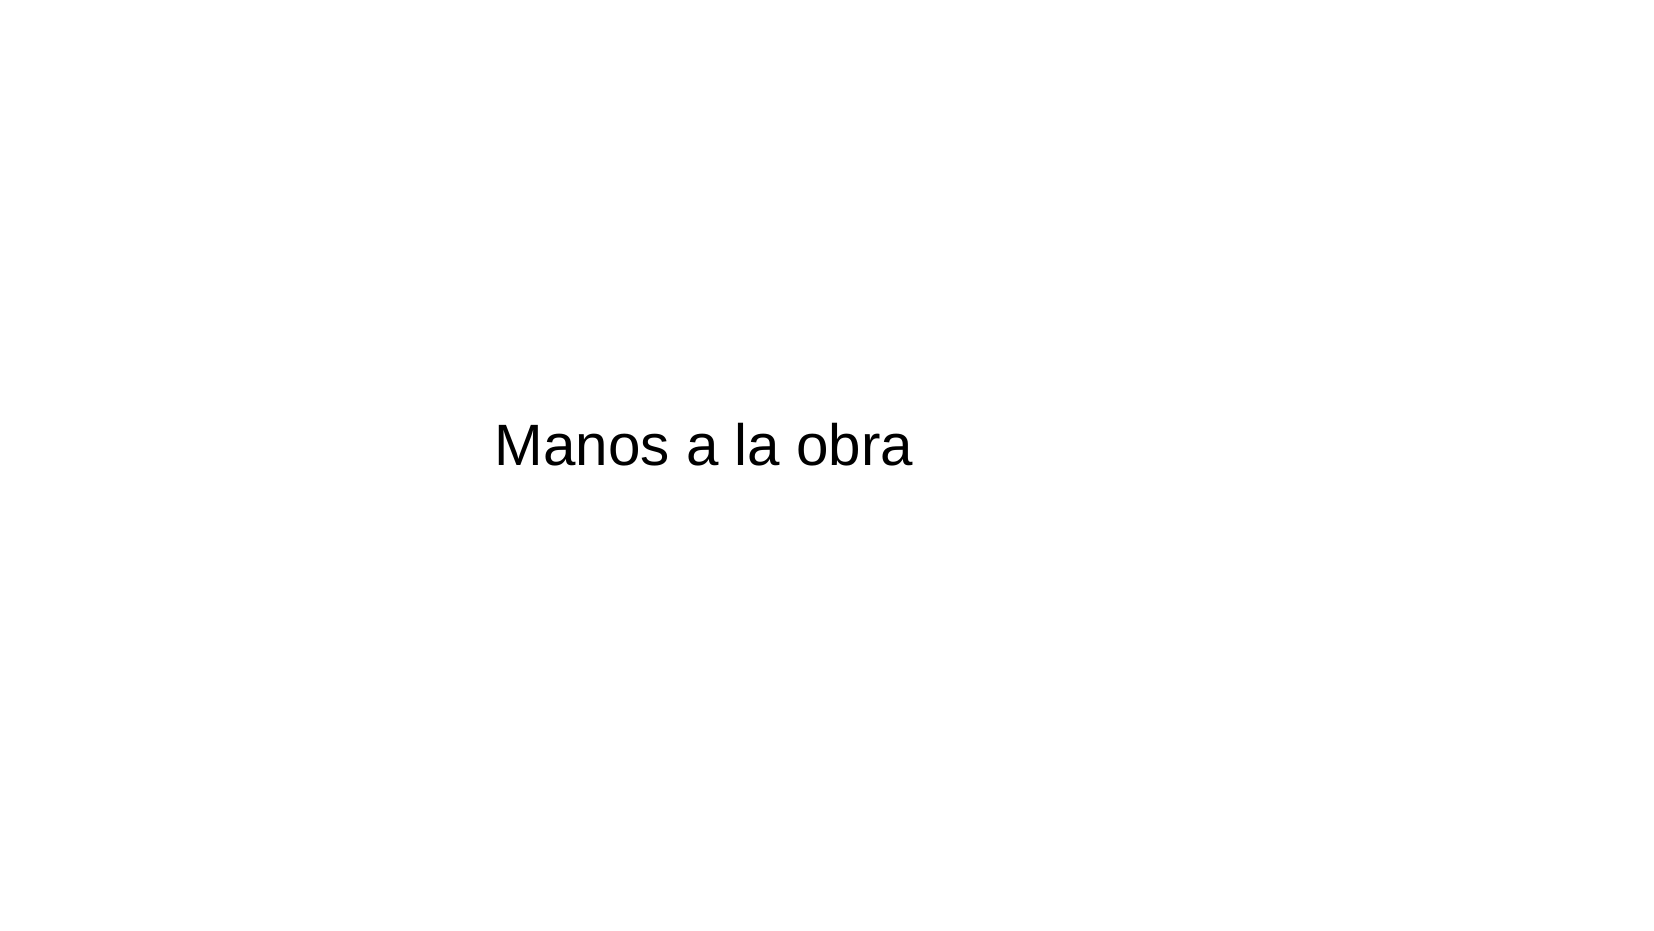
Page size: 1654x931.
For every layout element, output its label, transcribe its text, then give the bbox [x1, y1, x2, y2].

text_box Manos a la obra [480, 405, 1546, 475]
